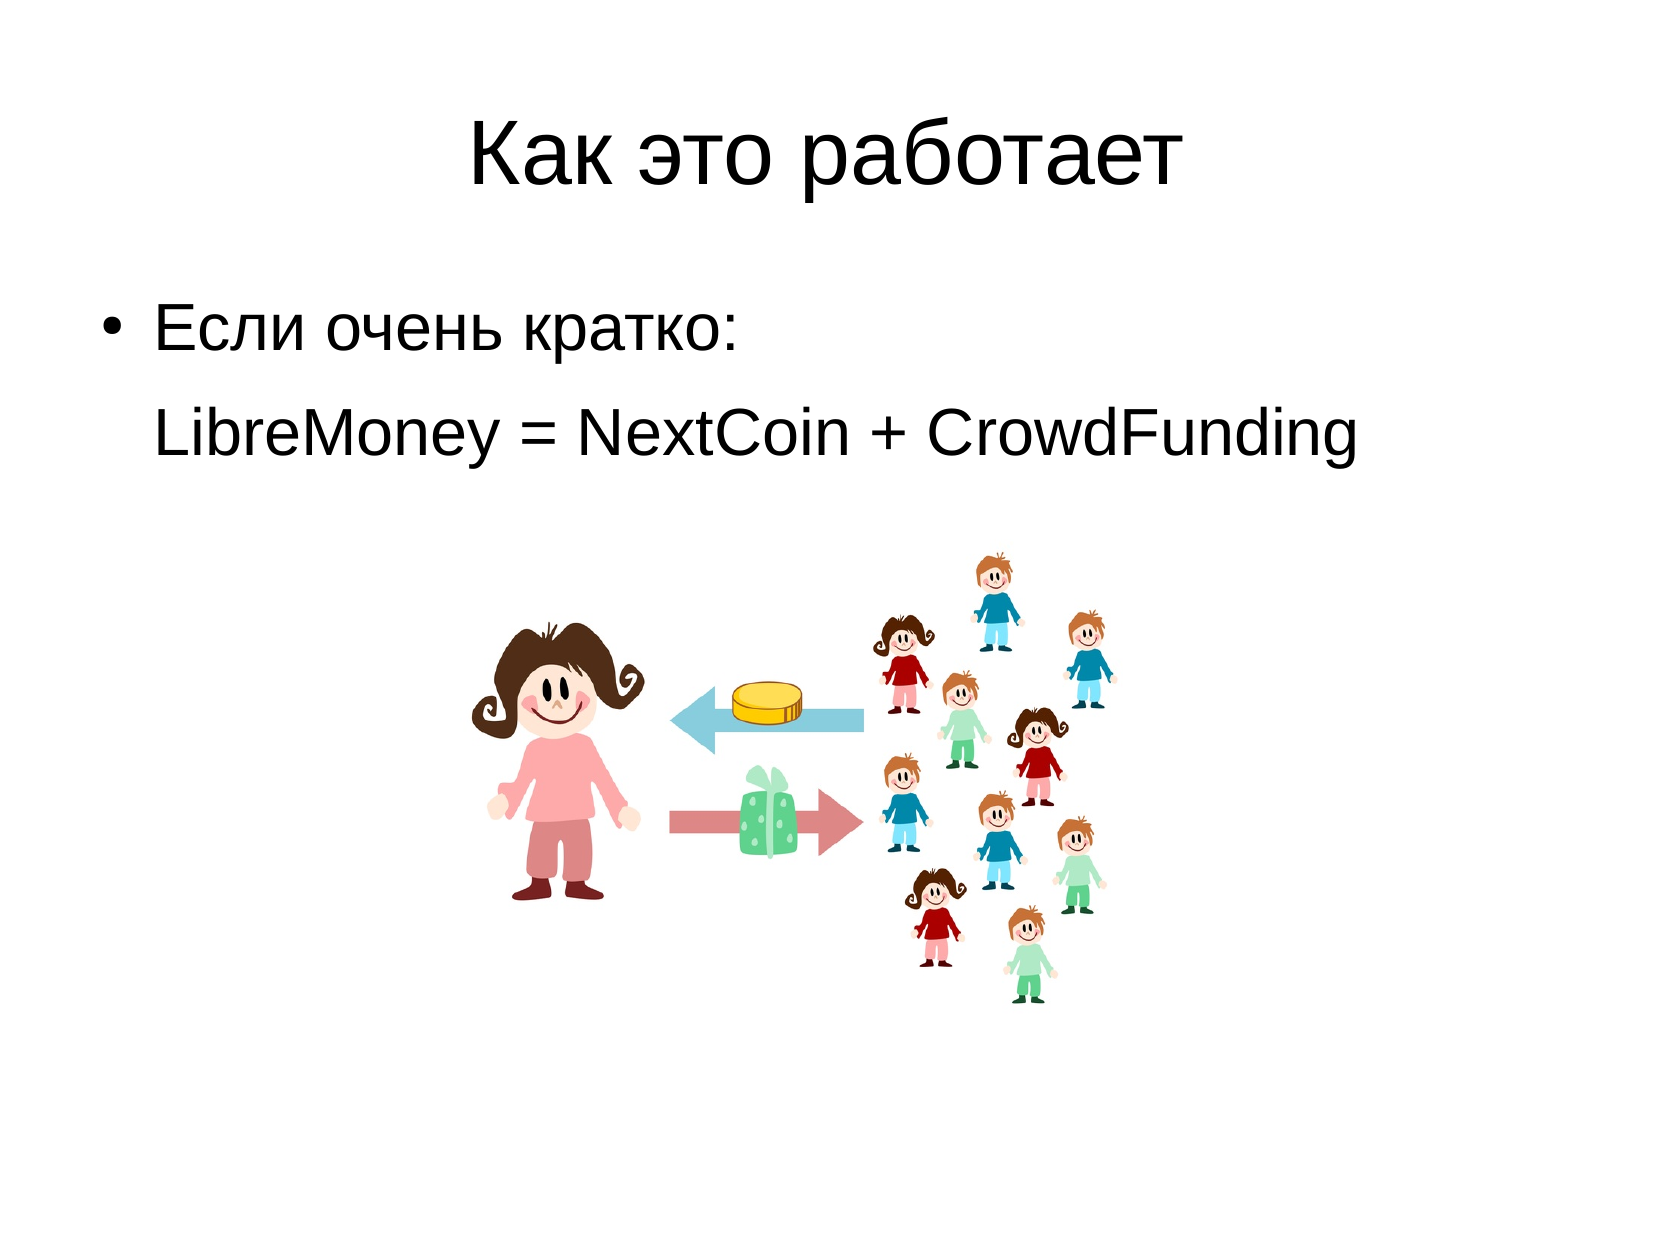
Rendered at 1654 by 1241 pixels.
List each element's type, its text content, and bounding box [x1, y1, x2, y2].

list Если очень кратко: LibreMoney = NextCoin + CrowdFunding [82, 290, 1571, 1010]
title Как это работает [82, 49, 1571, 257]
picture [460, 524, 1123, 1028]
